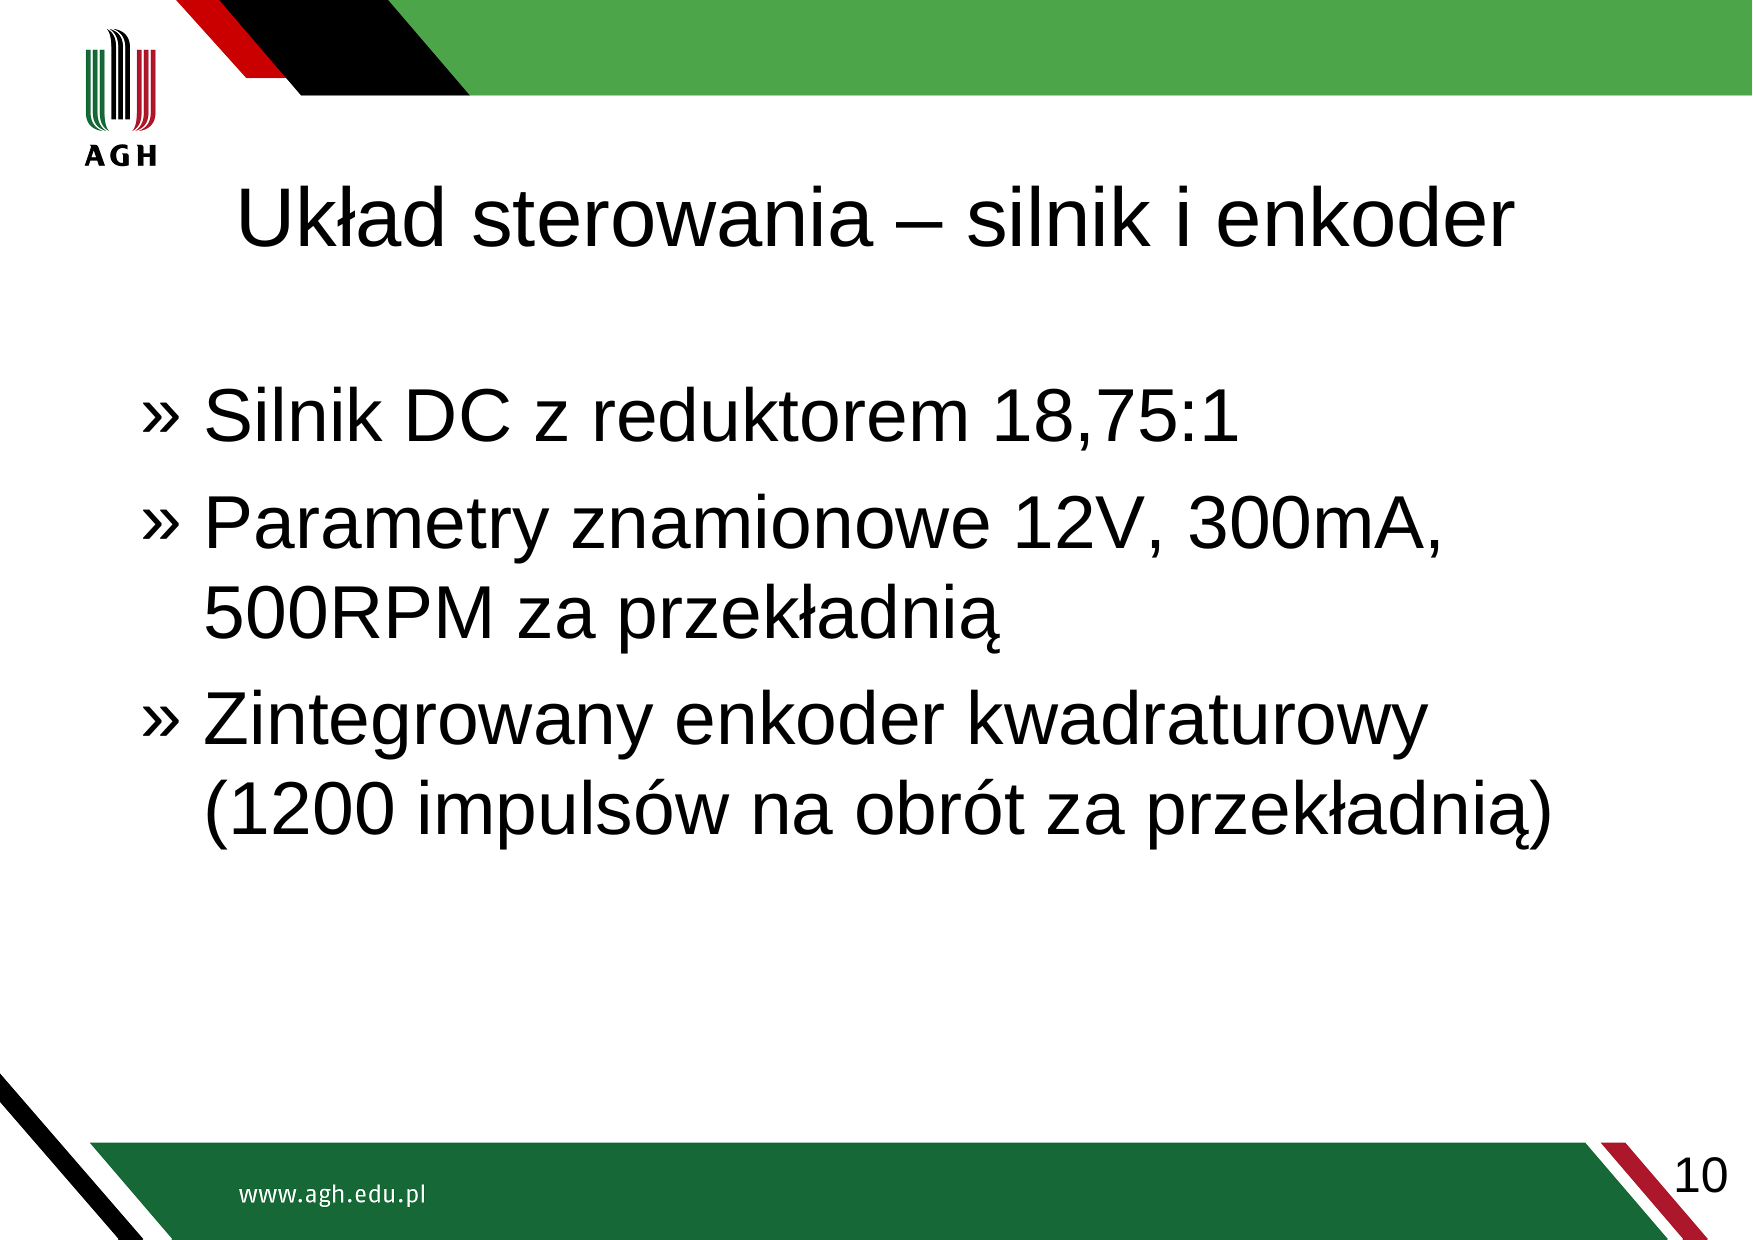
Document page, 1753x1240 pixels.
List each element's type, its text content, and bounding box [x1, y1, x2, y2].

title Układ sterowania – silnik i enkoder [131, 110, 1622, 317]
list Silnik DC z reduktorem 18,75:1 Parametry znamionowe 12V, 300mA, 500RPM za przekładnią Zintegrowany enkoder kwadraturowy (1200 impulsów na obrót za przekładnią) [131, 358, 1622, 1103]
picture [0, 0, 1753, 1240]
